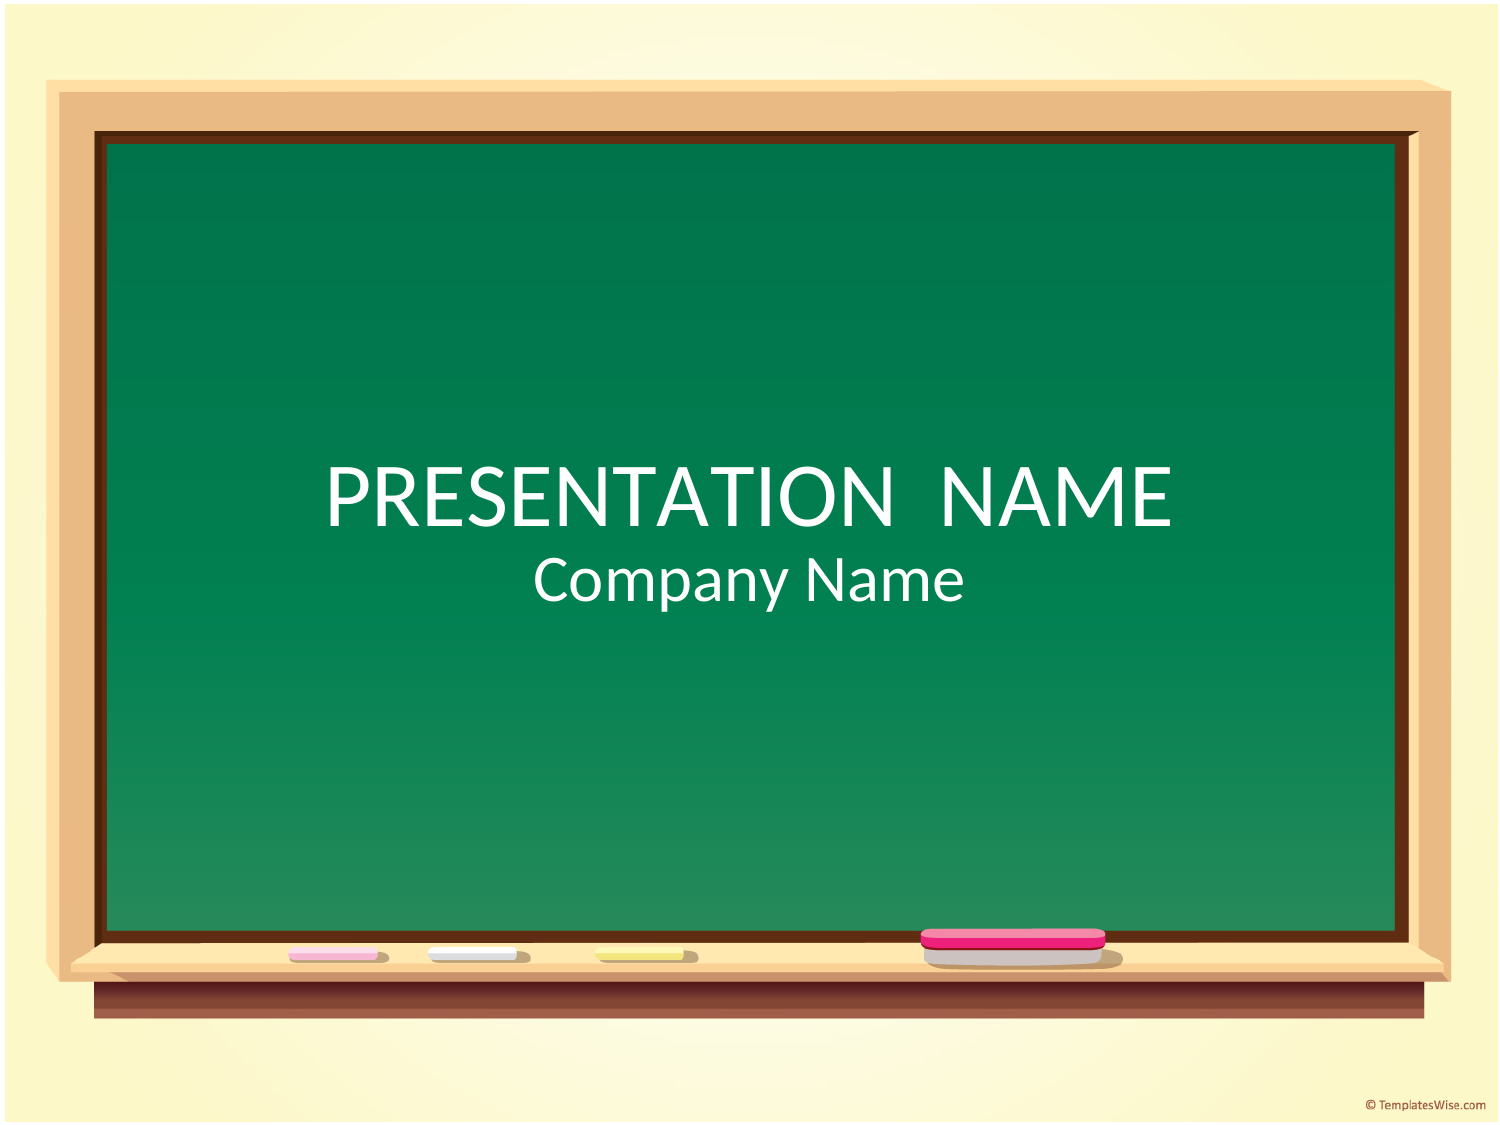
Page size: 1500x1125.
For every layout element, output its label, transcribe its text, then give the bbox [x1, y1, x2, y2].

title PRESENTATION NAME [112, 417, 1388, 563]
picture [0, 0, 1500, 1125]
text_box Company Name [225, 527, 1276, 815]
